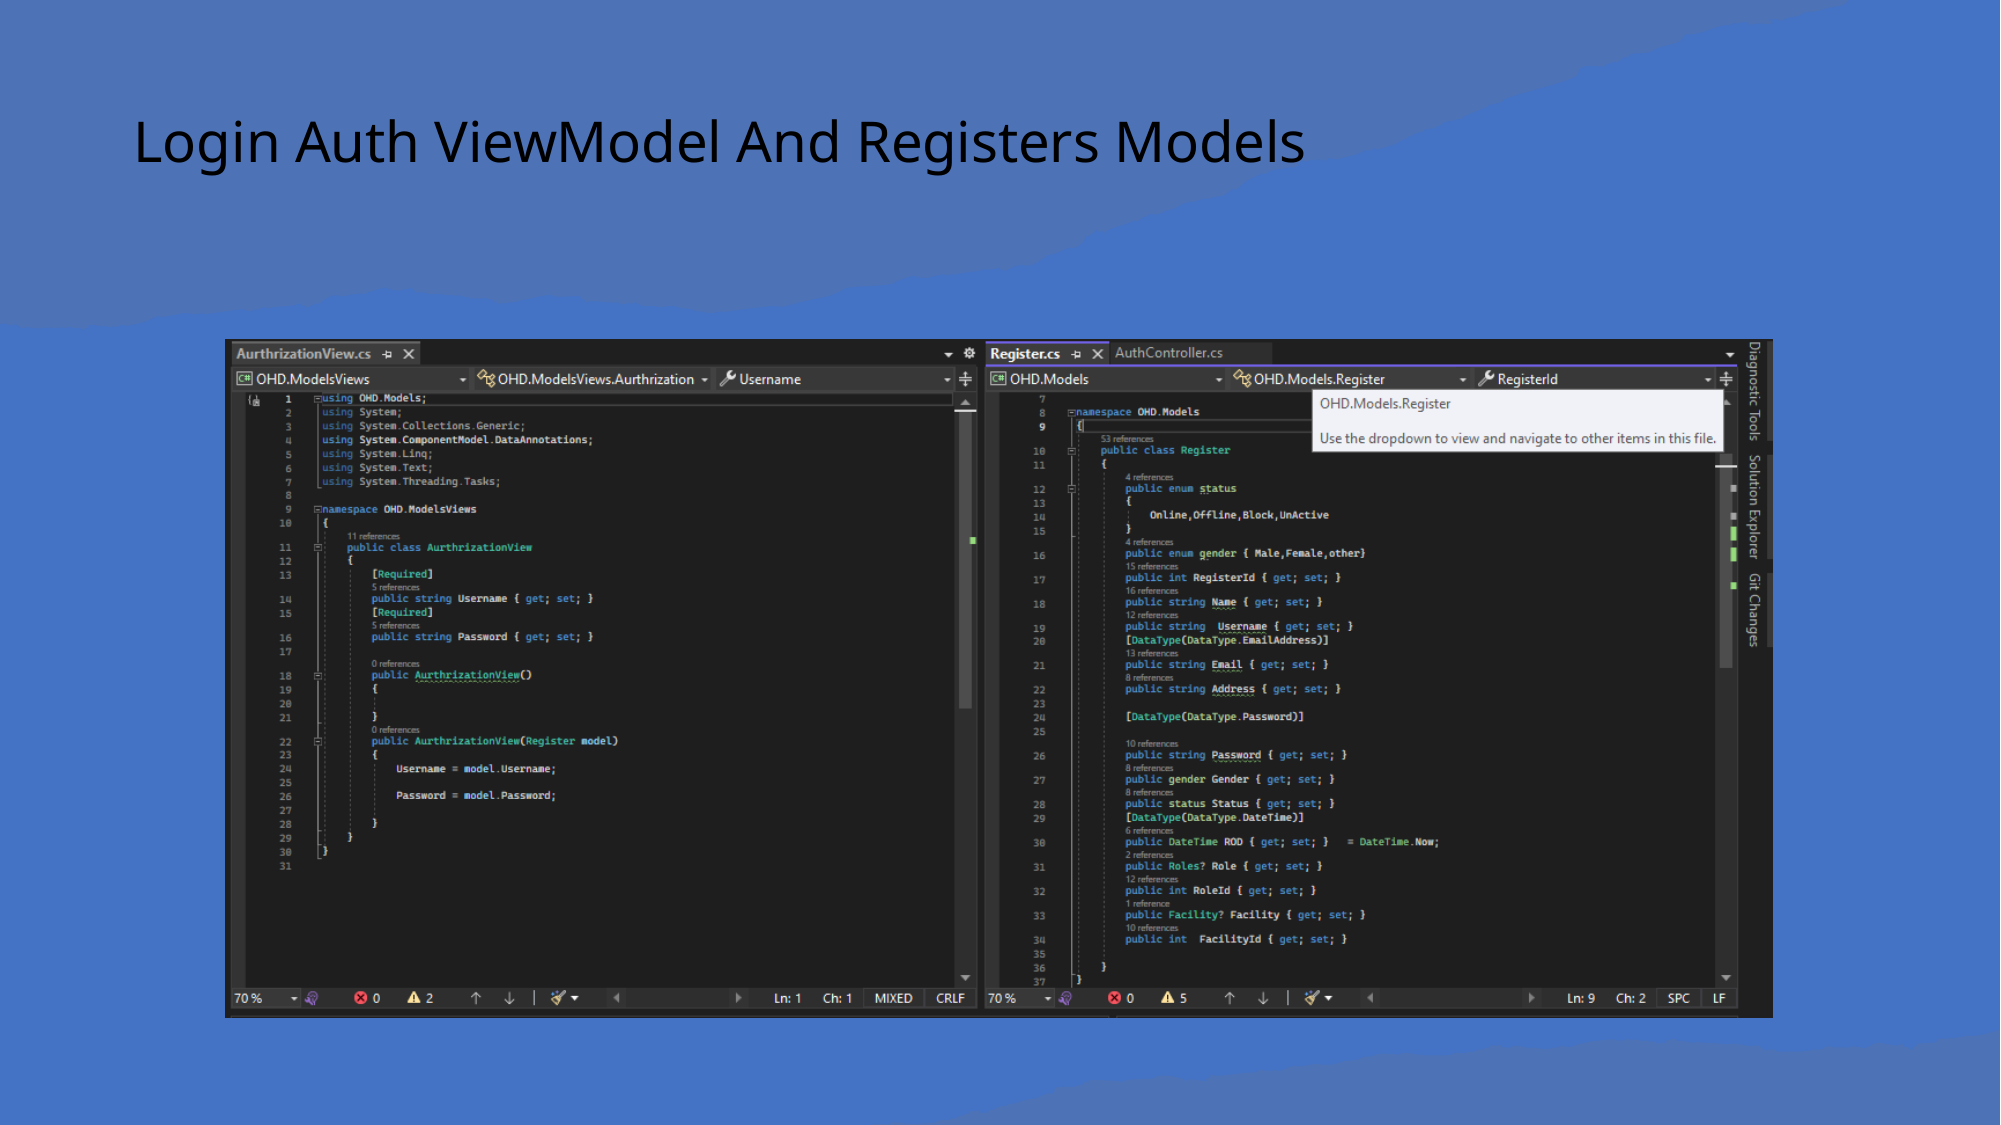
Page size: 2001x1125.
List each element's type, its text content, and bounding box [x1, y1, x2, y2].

title Login Auth ViewModel And Registers Models [118, 83, 1374, 206]
picture [225, 339, 1773, 1018]
text_box [0, 0, 2000, 1125]
